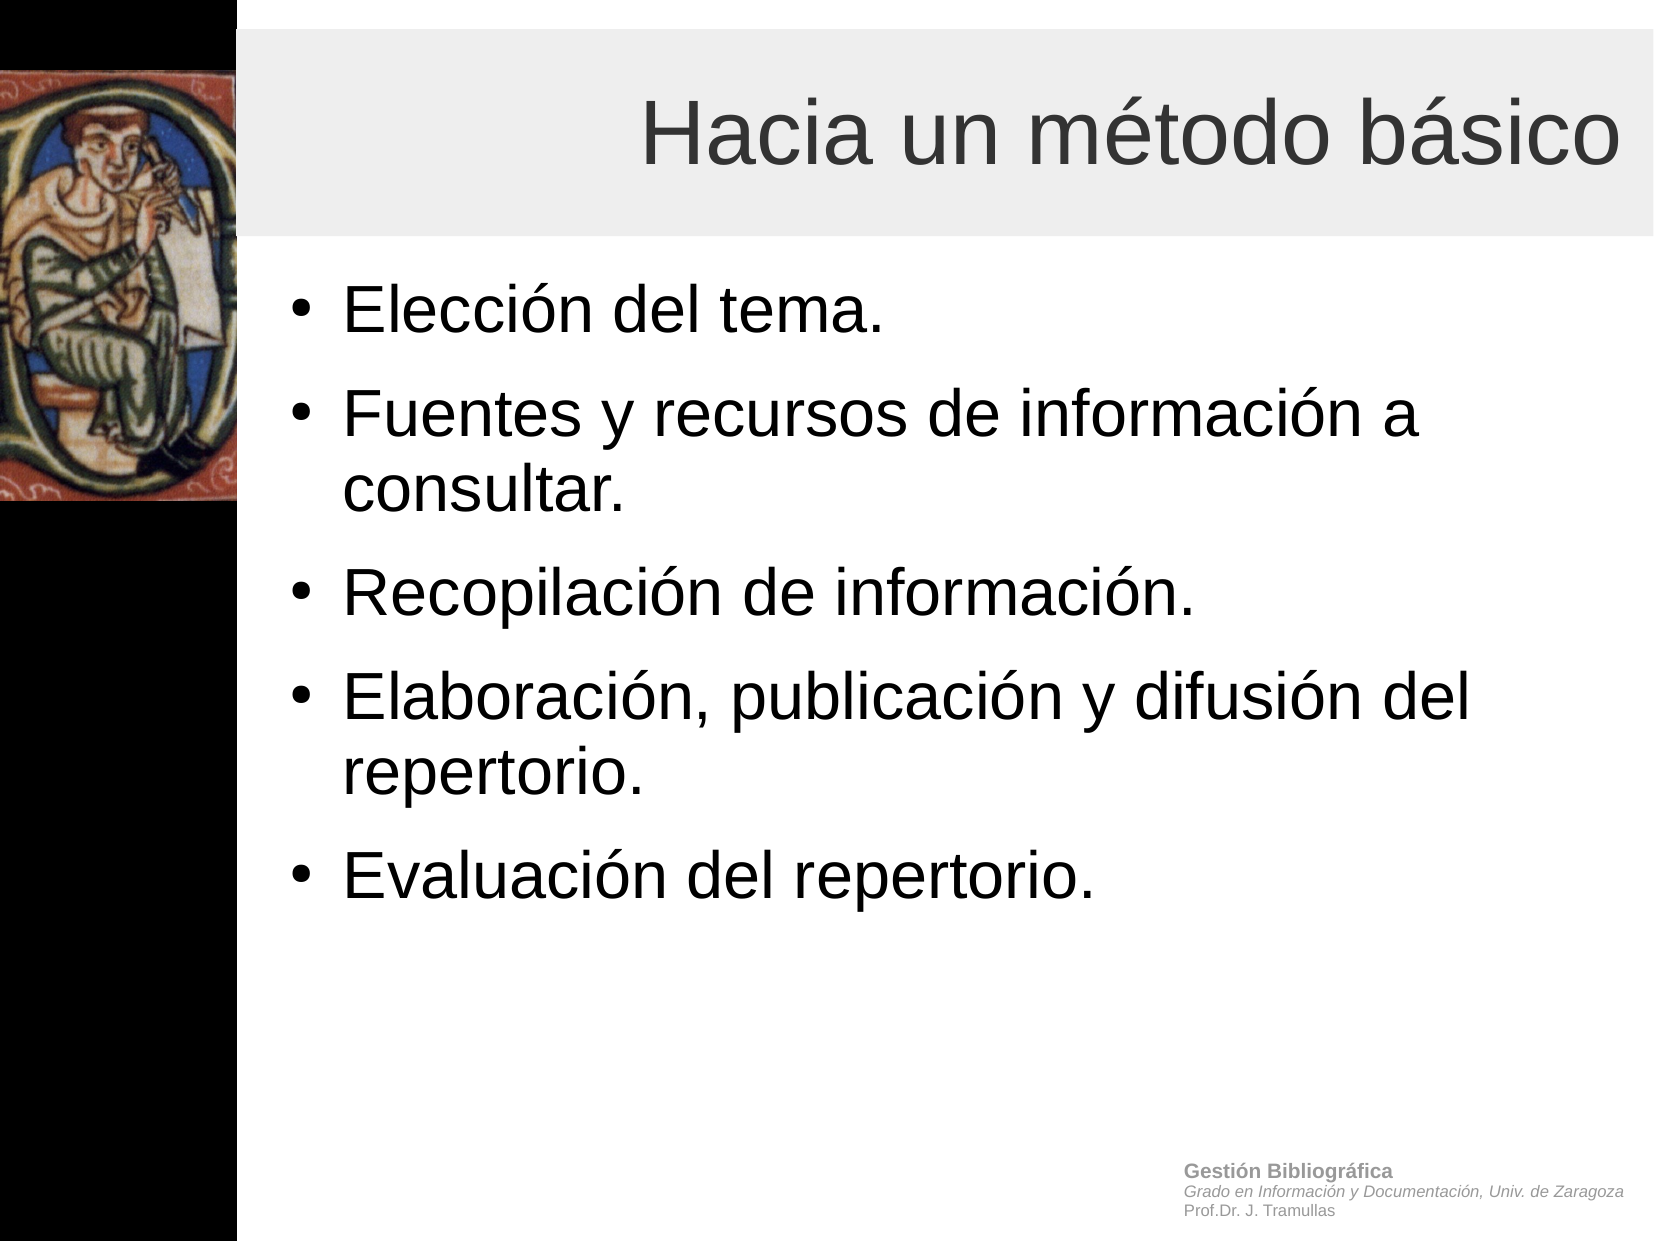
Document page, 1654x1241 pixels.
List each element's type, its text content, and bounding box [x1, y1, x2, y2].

picture [0, 70, 237, 501]
list Elección del tema. Fuentes y recursos de información a consultar. Recopilación de información. Elaboración, publicación y difusión del repertorio. Evaluación del repertorio. [271, 271, 1619, 1134]
title Hacia un método básico [236, 29, 1654, 237]
